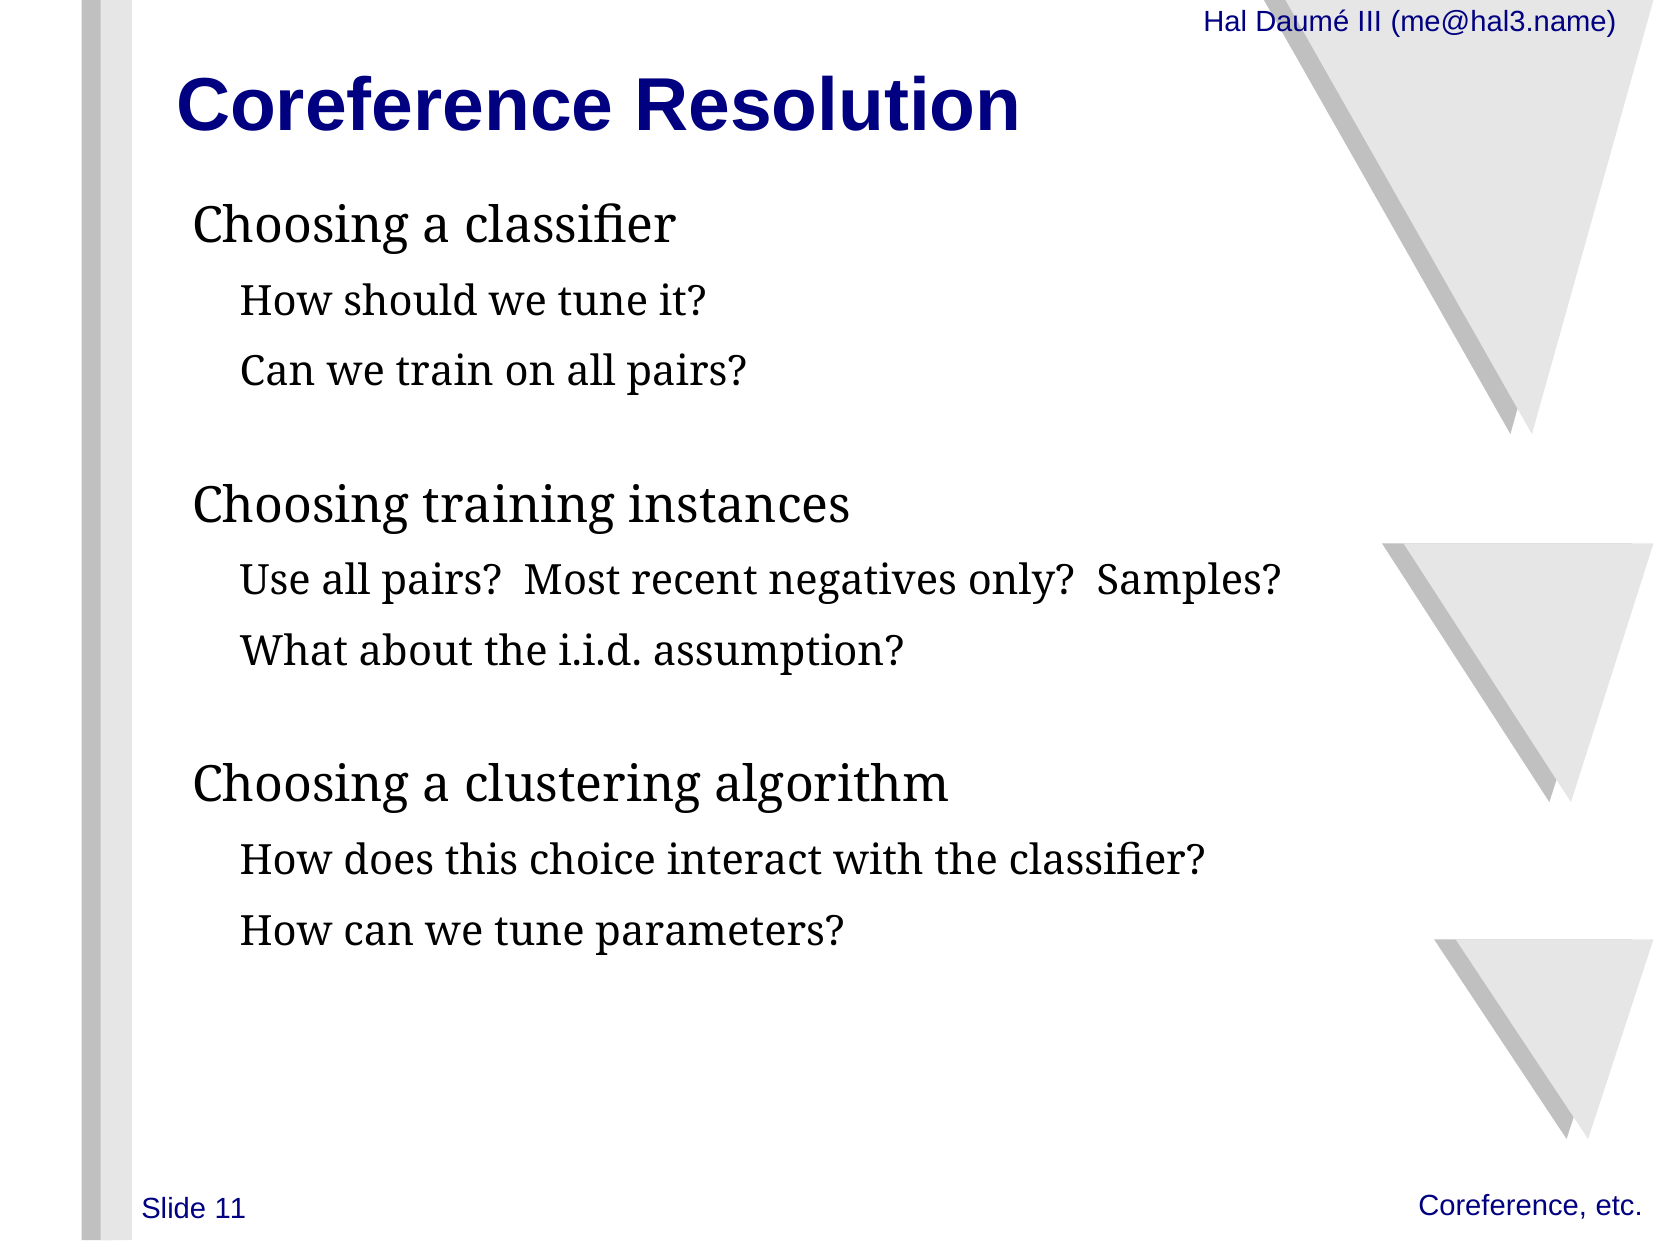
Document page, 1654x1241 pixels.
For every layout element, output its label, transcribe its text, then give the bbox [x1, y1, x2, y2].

list Choosing a classifier How should we tune it? Can we train on all pairs? Choosing training instances Use all pairs? Most recent negatives only? Samples? What about the i.i.d. assumption? Choosing a clustering algorithm How does this choice interact with the classifier? How can we tune parameters? [180, 188, 1512, 1127]
title Coreference Resolution [176, 44, 1509, 166]
